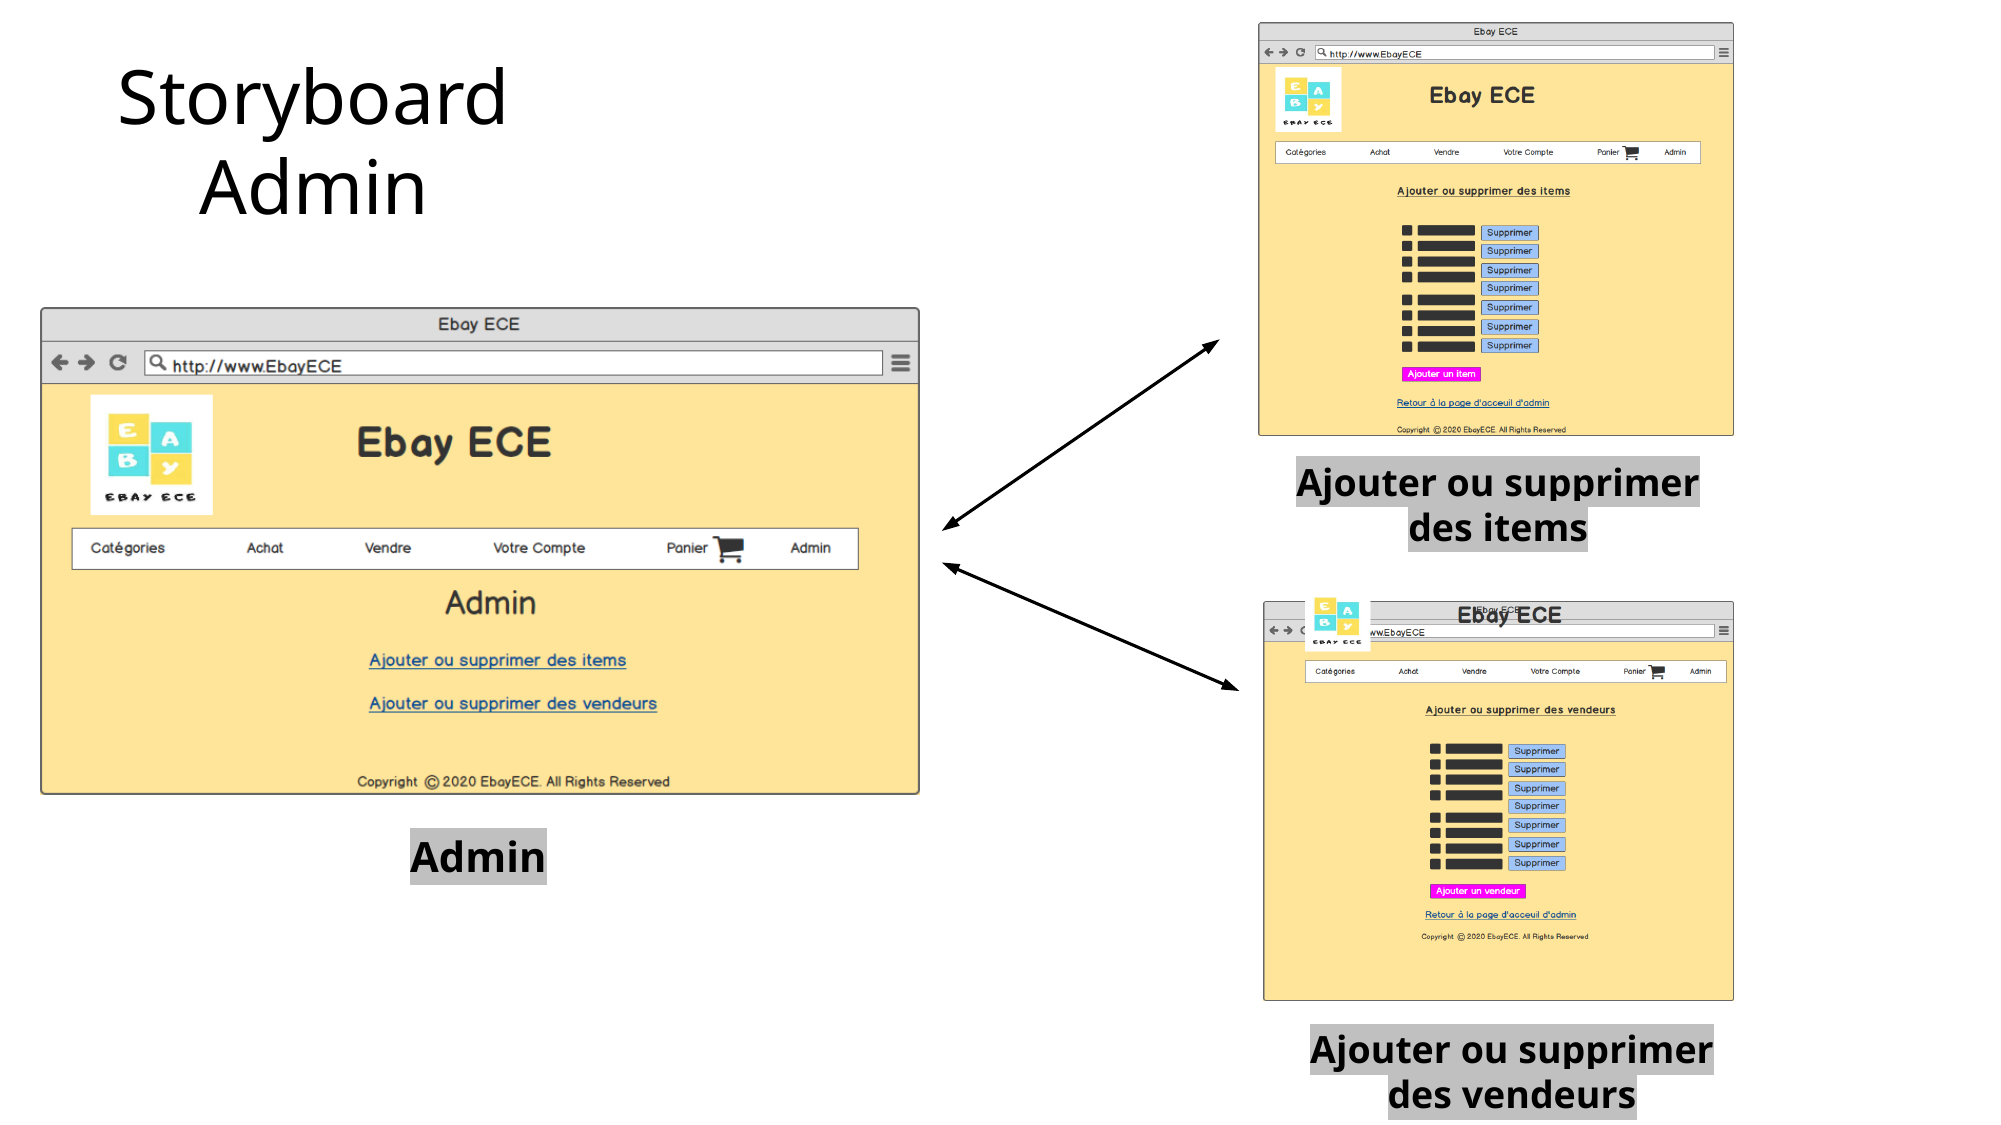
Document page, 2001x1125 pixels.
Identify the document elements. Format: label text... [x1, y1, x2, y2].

text_box Ajouter ou supprimer des vendeurs [1291, 1018, 1734, 1125]
text_box Admin [395, 823, 658, 890]
text_box Ajouter ou supprimer des items [1277, 450, 1720, 557]
picture [40, 307, 920, 795]
picture [1263, 587, 1734, 1001]
text_box Storyboard Admin [83, 41, 545, 148]
picture [1258, 22, 1734, 436]
